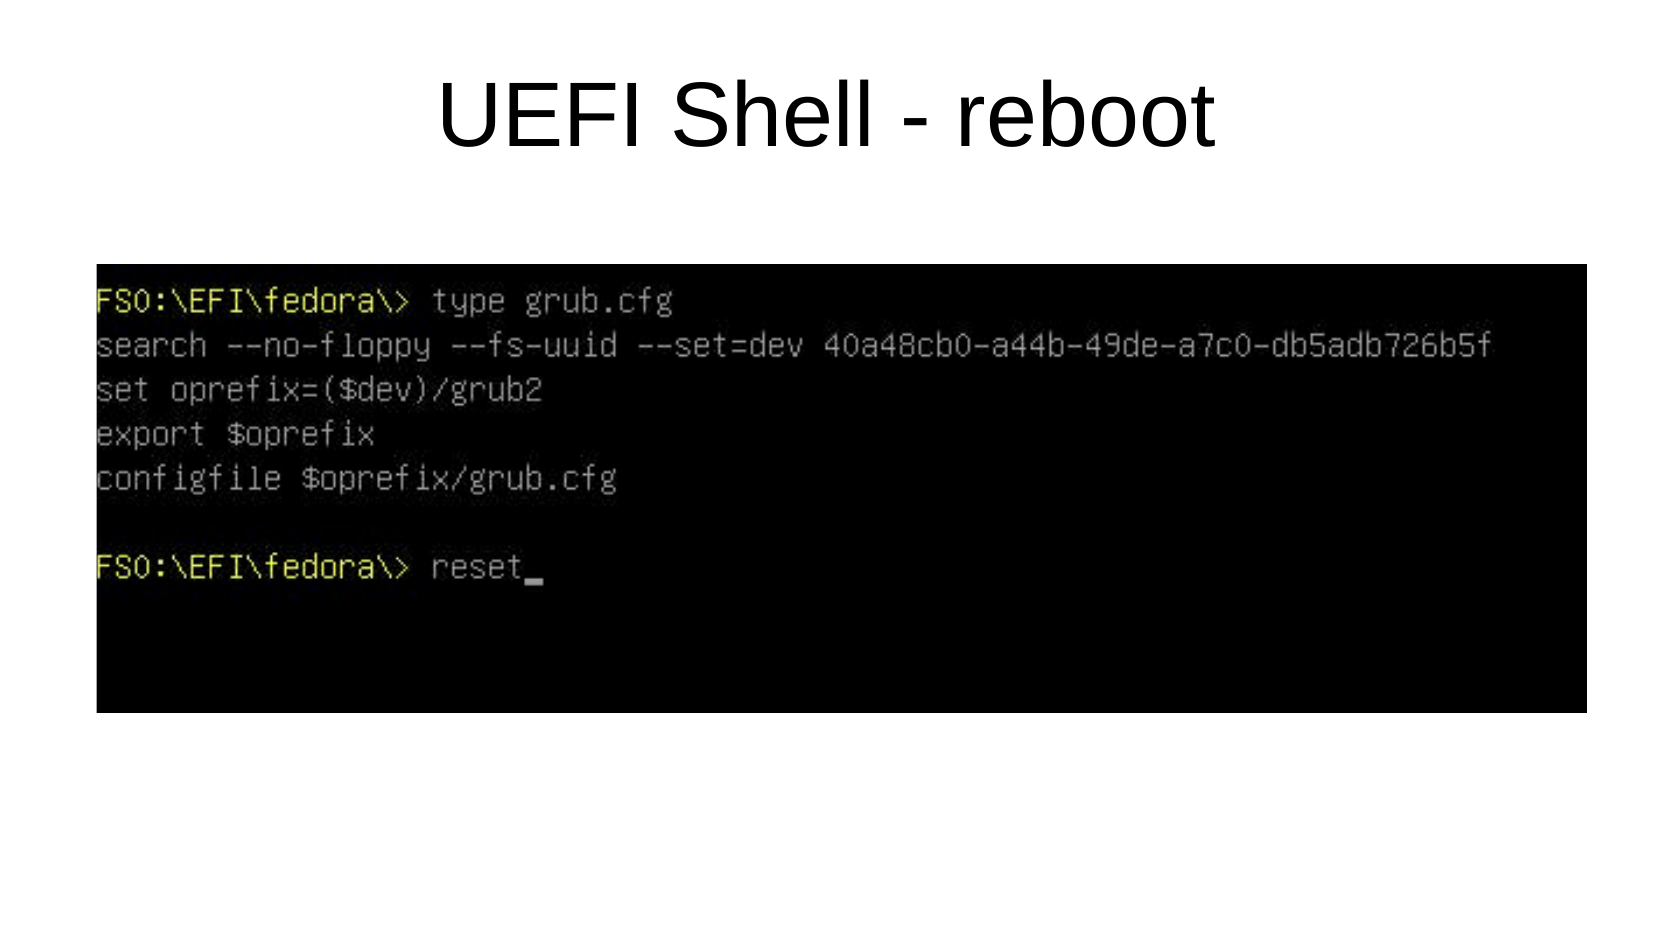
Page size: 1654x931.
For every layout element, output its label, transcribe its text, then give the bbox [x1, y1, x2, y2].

title UEFI Shell - reboot [82, 37, 1571, 193]
picture [96, 264, 1587, 713]
